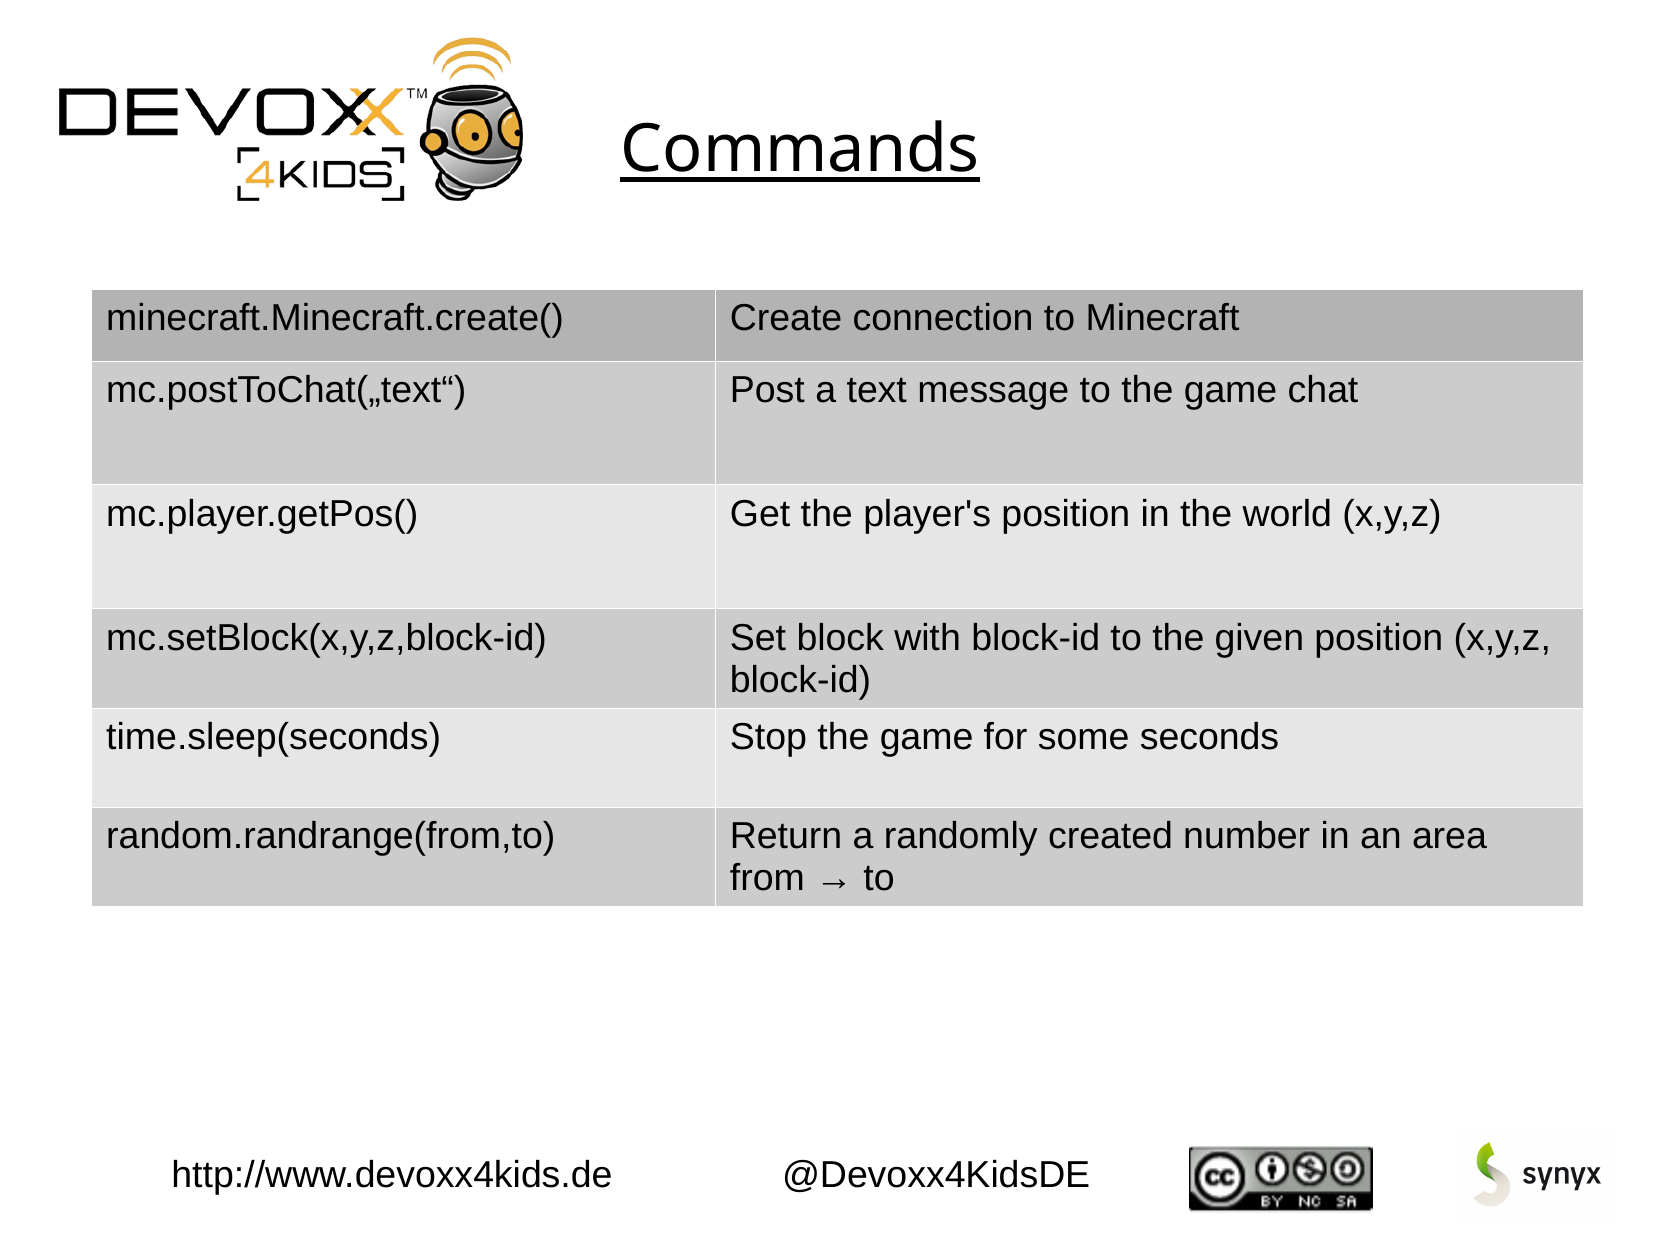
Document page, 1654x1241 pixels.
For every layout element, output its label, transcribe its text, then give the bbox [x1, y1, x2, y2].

table_header Create connection to Minecraft [716, 290, 1583, 361]
table_cell mc.postToChat(„text“) [92, 362, 715, 484]
table_cell mc.player.getPos() [92, 485, 715, 608]
text_box Commands [605, 92, 1469, 201]
table_header minecraft.Minecraft.create() [92, 290, 715, 361]
table_cell mc.setBlock(x,y,z,block-id) [92, 609, 715, 708]
title [82, 49, 1571, 257]
table_cell Get the player's position in the world (x,y,z) [716, 485, 1583, 608]
table_cell random.randrange(from,to) [92, 808, 715, 906]
table_cell Set block with block-id to the given position (x,y,z, block-id) [716, 609, 1583, 708]
table_cell time.sleep(seconds) [92, 709, 715, 807]
table_cell Return a randomly created number in an area from → to [716, 808, 1583, 906]
picture [1189, 1146, 1373, 1213]
picture [59, 37, 523, 201]
table_cell Post a text message to the game chat [716, 362, 1583, 484]
picture [1455, 1128, 1616, 1223]
table_cell Stop the game for some seconds [716, 709, 1583, 807]
